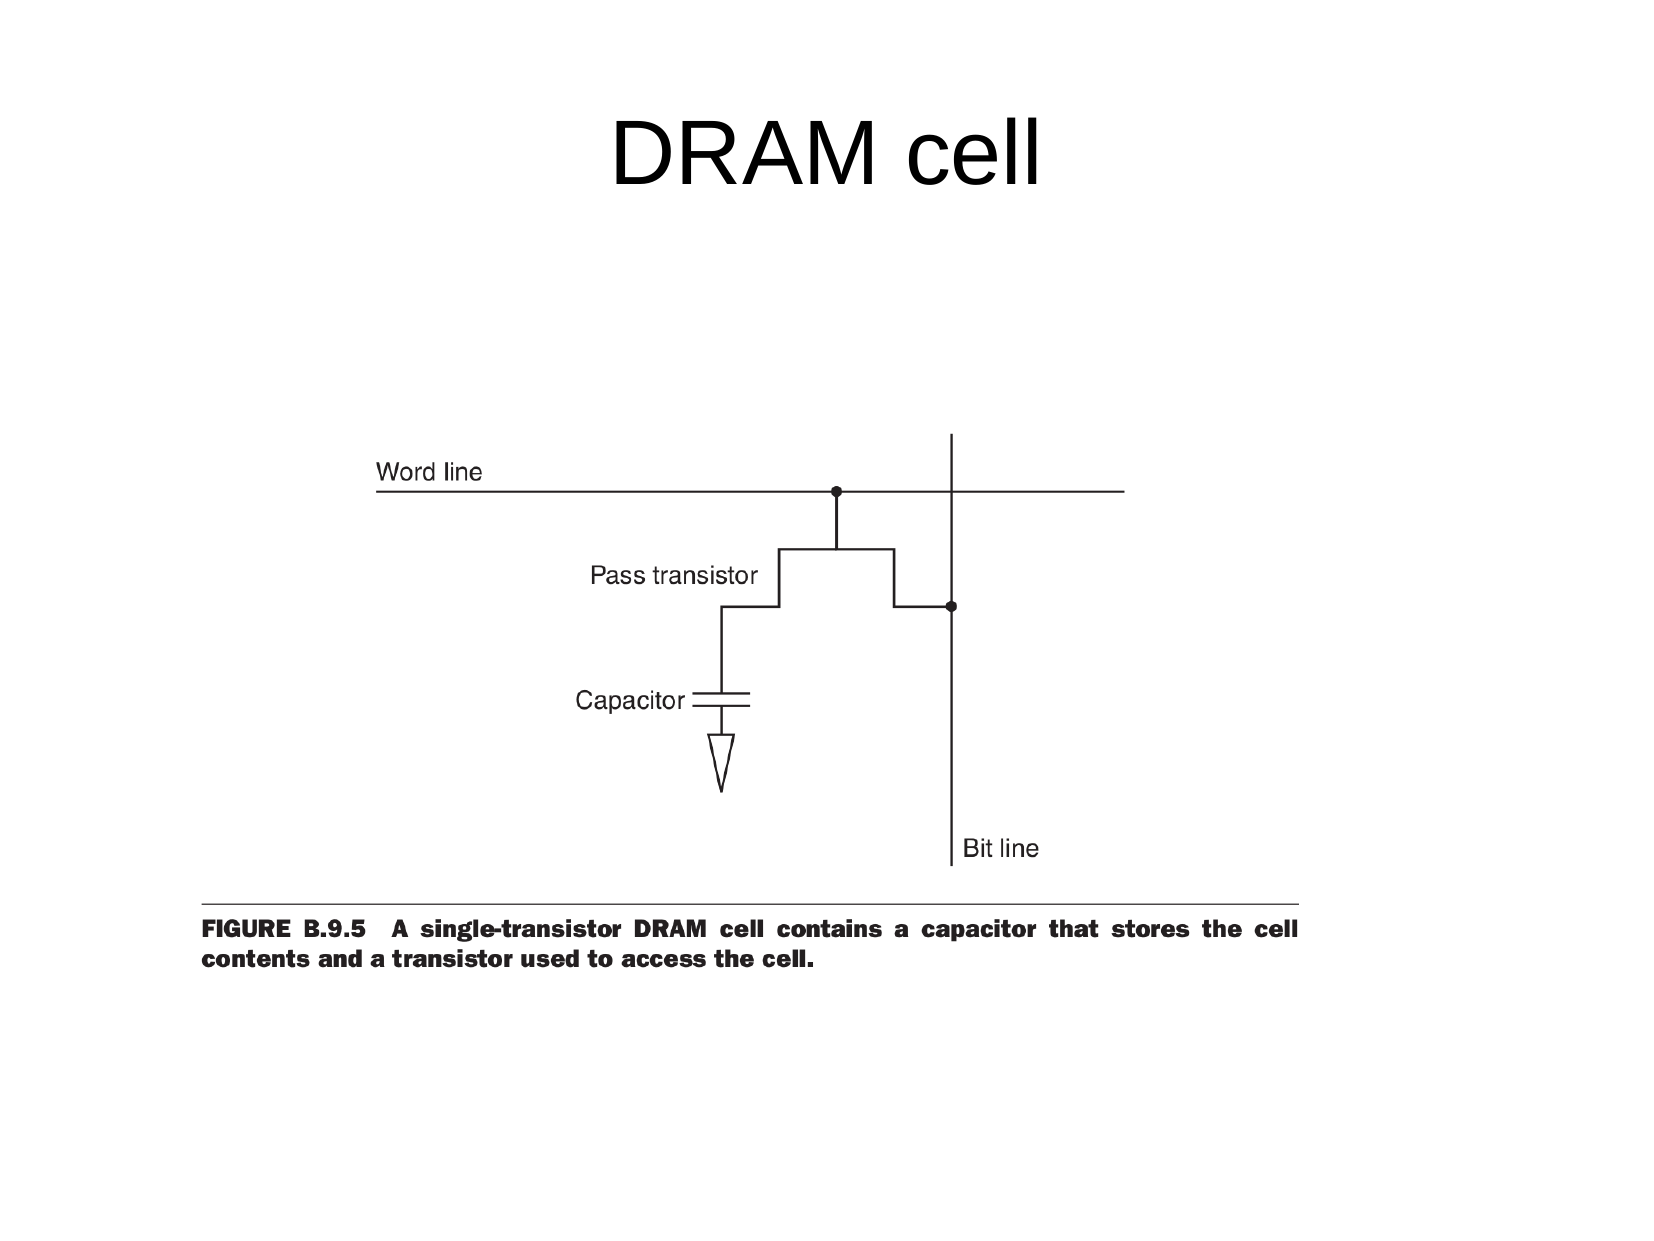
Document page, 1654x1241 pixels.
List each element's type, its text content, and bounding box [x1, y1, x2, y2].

picture [187, 412, 1325, 994]
title DRAM cell [82, 49, 1571, 257]
